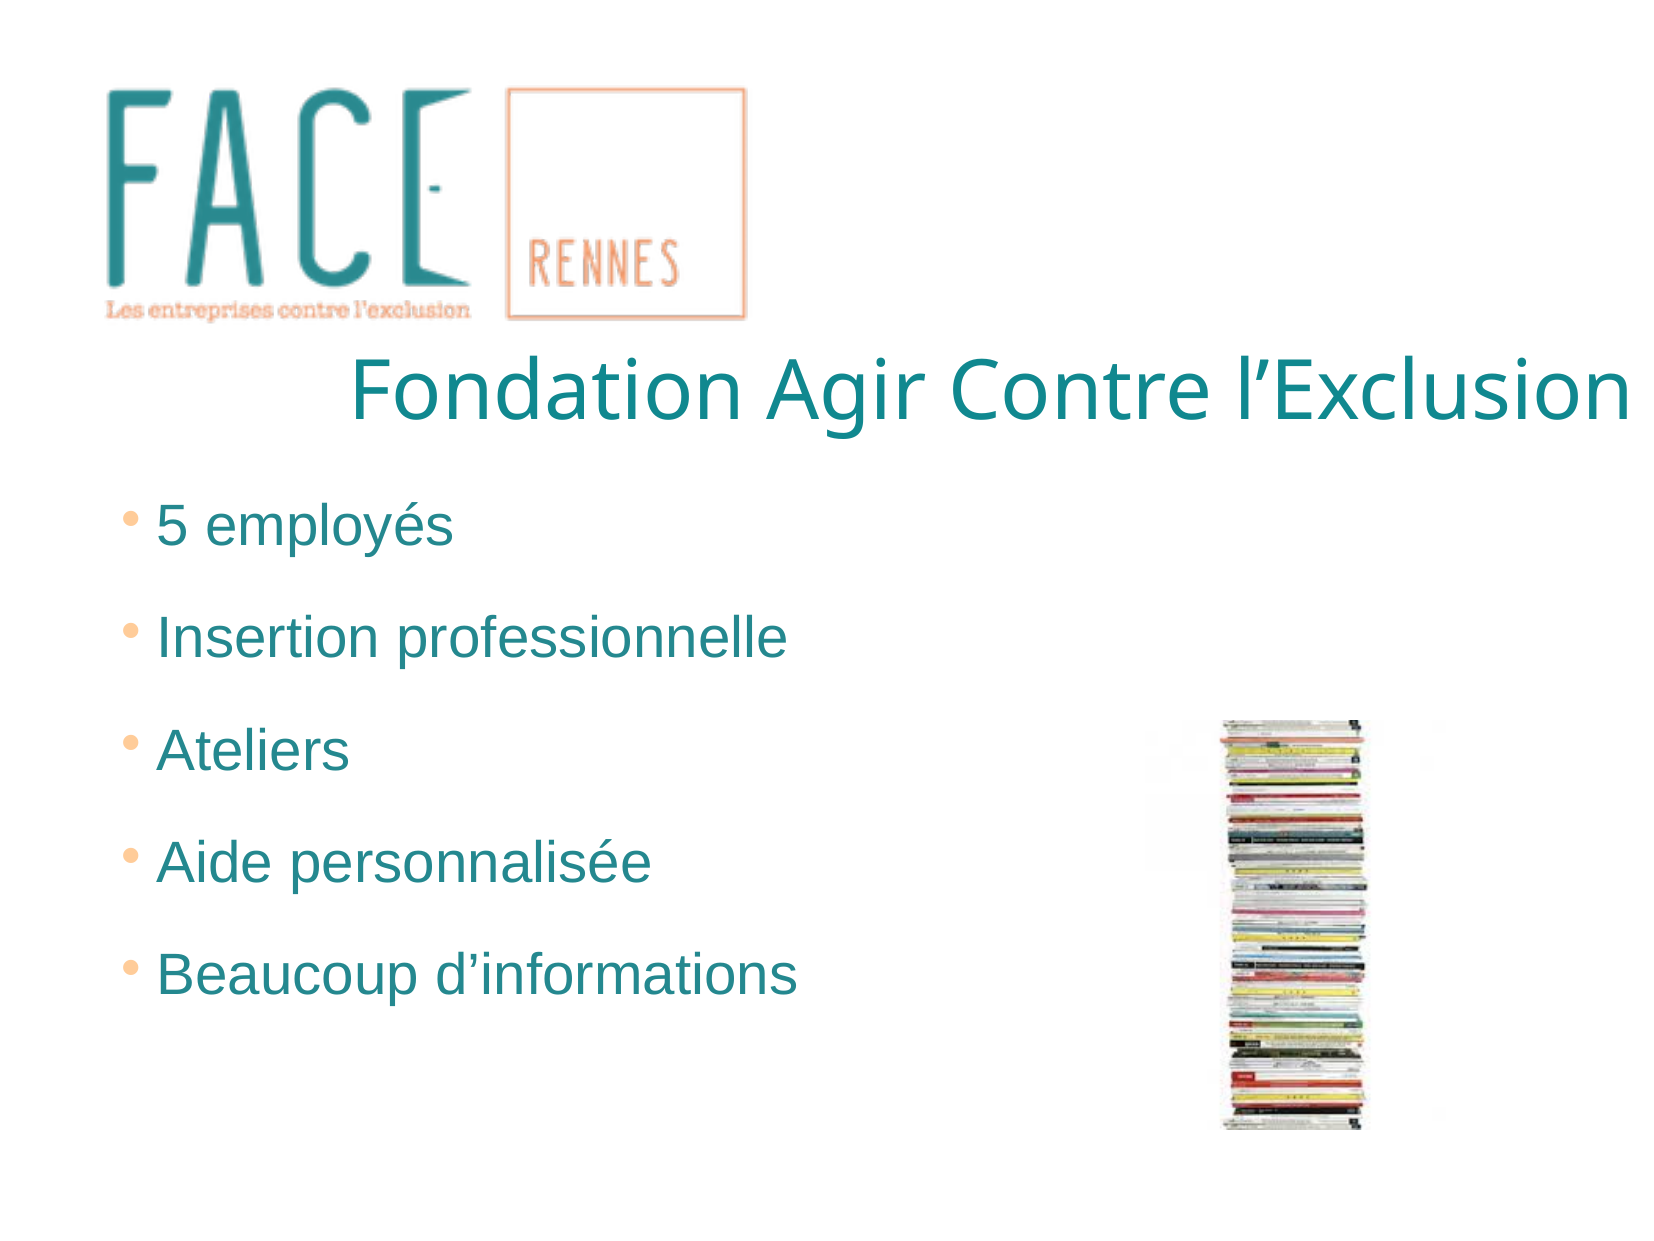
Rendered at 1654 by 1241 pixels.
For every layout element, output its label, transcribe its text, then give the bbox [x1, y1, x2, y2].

picture [1145, 720, 1446, 1130]
title Fondation Agir Contre l’Exclusion [342, 283, 1642, 491]
text_box 5 employés Insertion professionnelle Ateliers Aide personnalisée Beaucoup d’informations [106, 484, 1288, 1016]
picture [59, 35, 792, 370]
